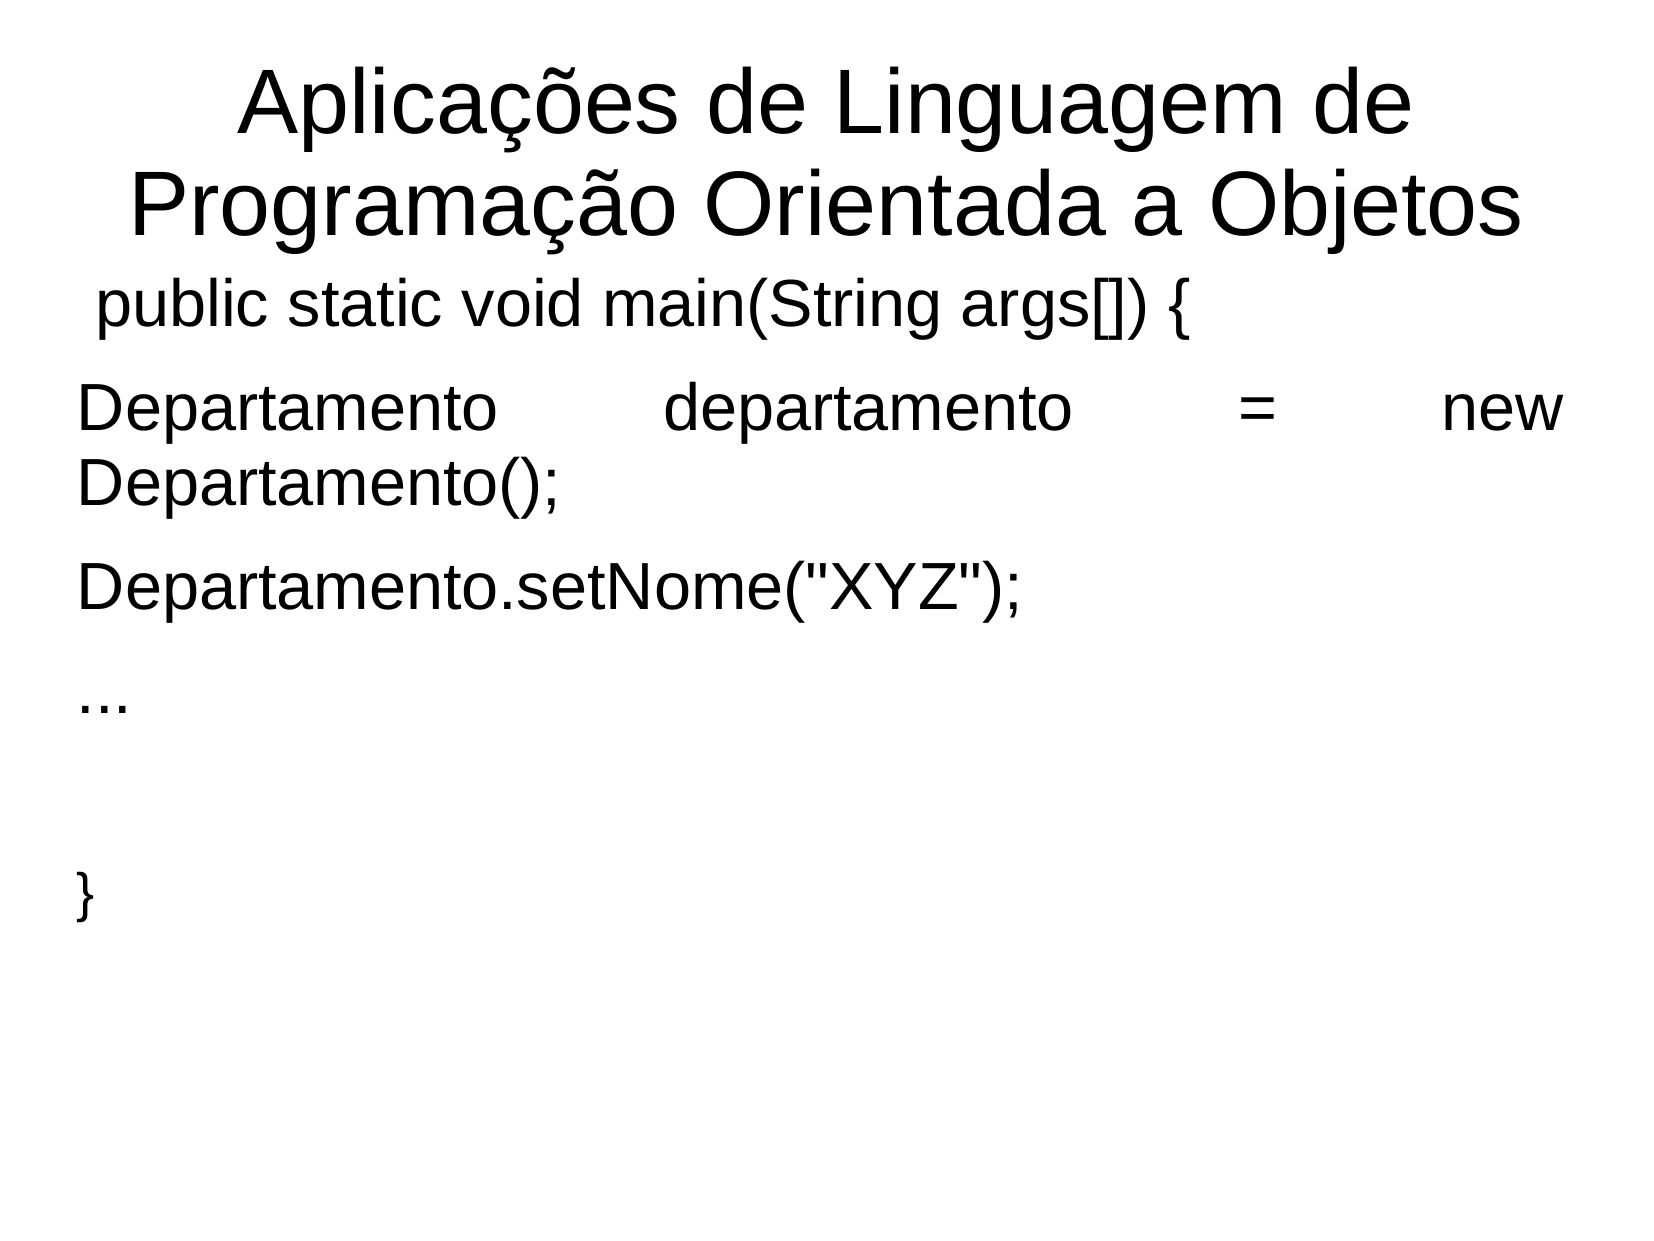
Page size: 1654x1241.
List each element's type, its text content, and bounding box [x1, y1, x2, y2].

title Aplicações de Linguagem de Programação Orientada a Objetos [82, 49, 1571, 257]
list public static void main(String args[]) { Departamento departamento = new Departamento(); Departamento.setNome("XYZ"); ... } [76, 265, 1566, 1211]
